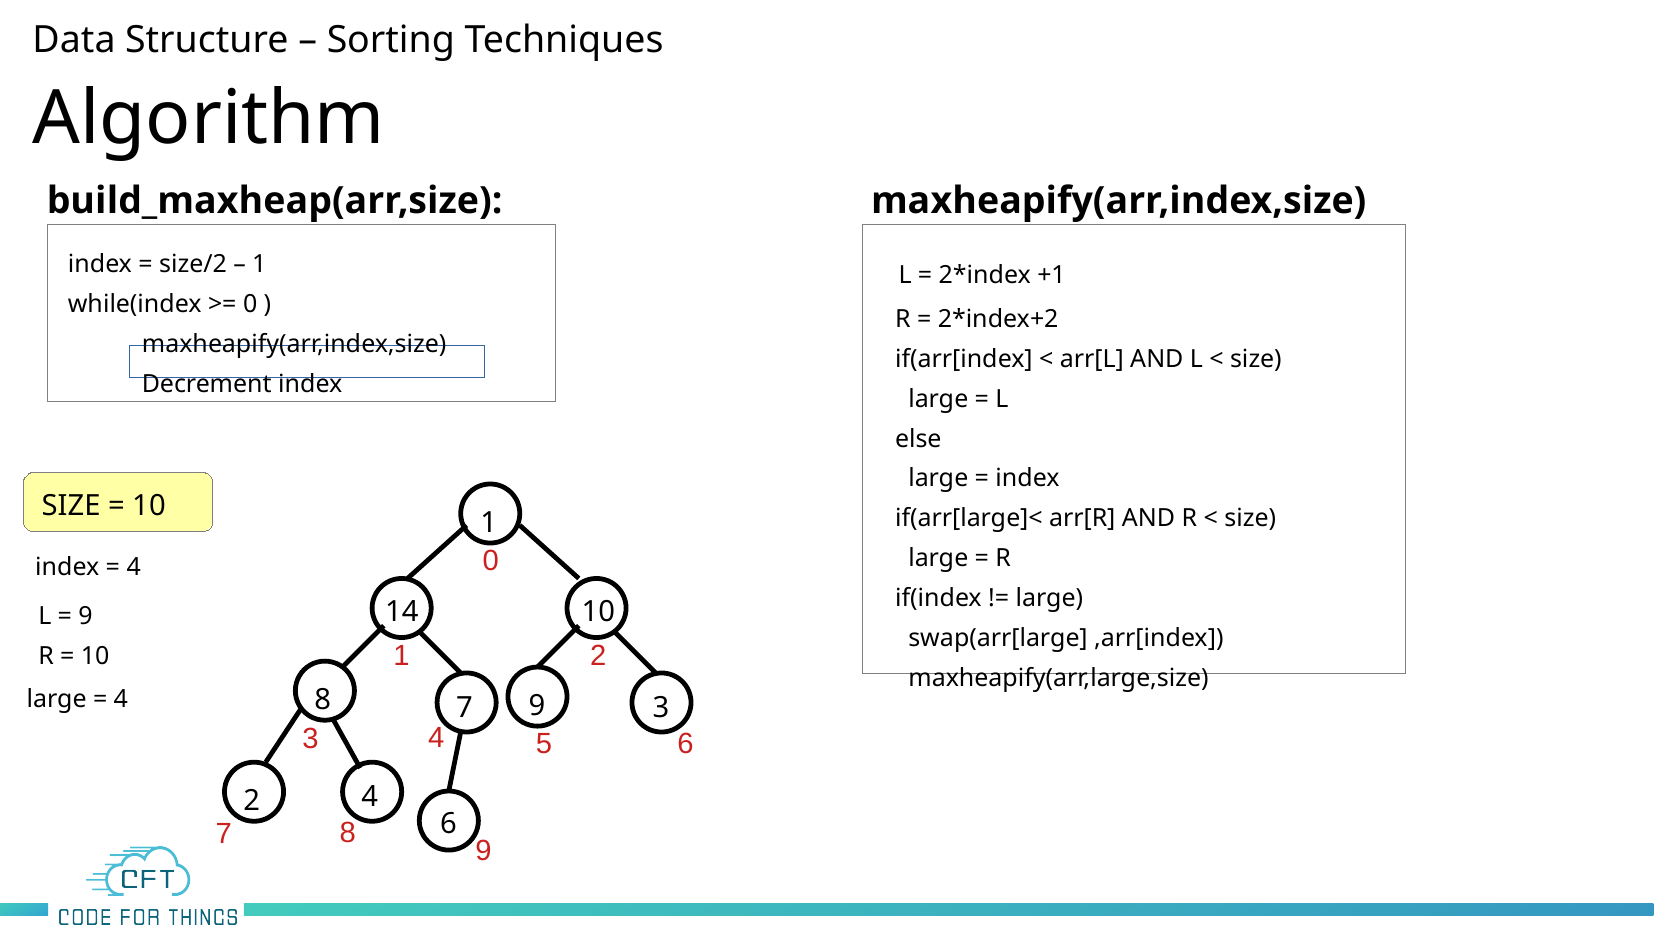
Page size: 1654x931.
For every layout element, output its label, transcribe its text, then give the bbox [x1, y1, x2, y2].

text_box build_maxheap(arr,size): [32, 165, 650, 225]
text_box [562, 680, 568, 714]
text_box 3 [287, 714, 334, 763]
text_box [433, 791, 464, 795]
text_box index = 4 [0, 541, 186, 590]
text_box [645, 672, 678, 678]
text_box 3 [637, 678, 686, 728]
text_box [490, 684, 497, 721]
text_box [437, 687, 441, 713]
text_box [862, 224, 1406, 674]
text_box index = size/2 – 1 while(index >= 0 ) maxheapify(arr,index,size) Decrement index [53, 238, 508, 402]
text_box L = 2*index +1 R = 2*index+2 if(arr[index] < arr[L] AND L < size) large = L else large = index if(arr[large]< arr[R] AND R < size) large = R if(index != large) swap(arr[large] ,arr[index]) maxheapify(arr,large,size) [874, 236, 1371, 647]
text_box large = 4 [0, 673, 178, 723]
text_box 14 [370, 582, 438, 632]
text_box 6 [662, 719, 709, 768]
text_box 1 [458, 493, 525, 544]
text_box 4 [346, 768, 395, 818]
text_box [342, 778, 346, 806]
text_box 0 [467, 536, 514, 585]
text_box R = 10 [0, 630, 189, 680]
text_box maxheapify(arr,index,size) [856, 166, 1571, 225]
text_box 5 [521, 719, 567, 768]
text_box [432, 845, 466, 851]
text_box [631, 686, 637, 719]
text_box 2 [575, 631, 622, 680]
text_box [460, 728, 482, 733]
text_box [582, 578, 611, 582]
text_box [362, 762, 390, 768]
text_box [395, 773, 402, 811]
text_box 3 [287, 714, 293, 724]
text_box 9 [513, 677, 562, 727]
text_box [23, 472, 213, 532]
text_box 10 [566, 582, 634, 632]
text_box [474, 805, 479, 837]
text_box [371, 818, 386, 822]
text_box 7 [200, 809, 247, 857]
text_box [507, 680, 513, 714]
text_box 2 [228, 772, 277, 822]
text_box [232, 762, 276, 772]
text_box [387, 578, 416, 582]
text_box [686, 686, 692, 719]
text_box [302, 661, 347, 671]
title Data Structure – Sorting Techniques Algorithm [32, 12, 1184, 166]
text_box [348, 672, 355, 710]
text_box SIZE = 10 [26, 476, 207, 526]
text_box [419, 803, 425, 838]
text_box 8 [299, 671, 348, 721]
text_box [450, 672, 484, 678]
text_box [468, 483, 512, 493]
text_box L = 9 [0, 590, 189, 630]
text_box 7 [441, 678, 490, 728]
text_box [295, 676, 299, 705]
text_box [515, 667, 560, 677]
text_box 9 [460, 826, 507, 875]
text_box 1 [378, 631, 425, 680]
picture [59, 846, 237, 925]
text_box 8 [324, 808, 371, 857]
text_box [646, 728, 662, 733]
text_box [47, 224, 556, 402]
text_box 6 [425, 795, 474, 845]
text_box [224, 777, 228, 806]
text_box 4 [413, 713, 460, 762]
text_box [277, 773, 284, 811]
